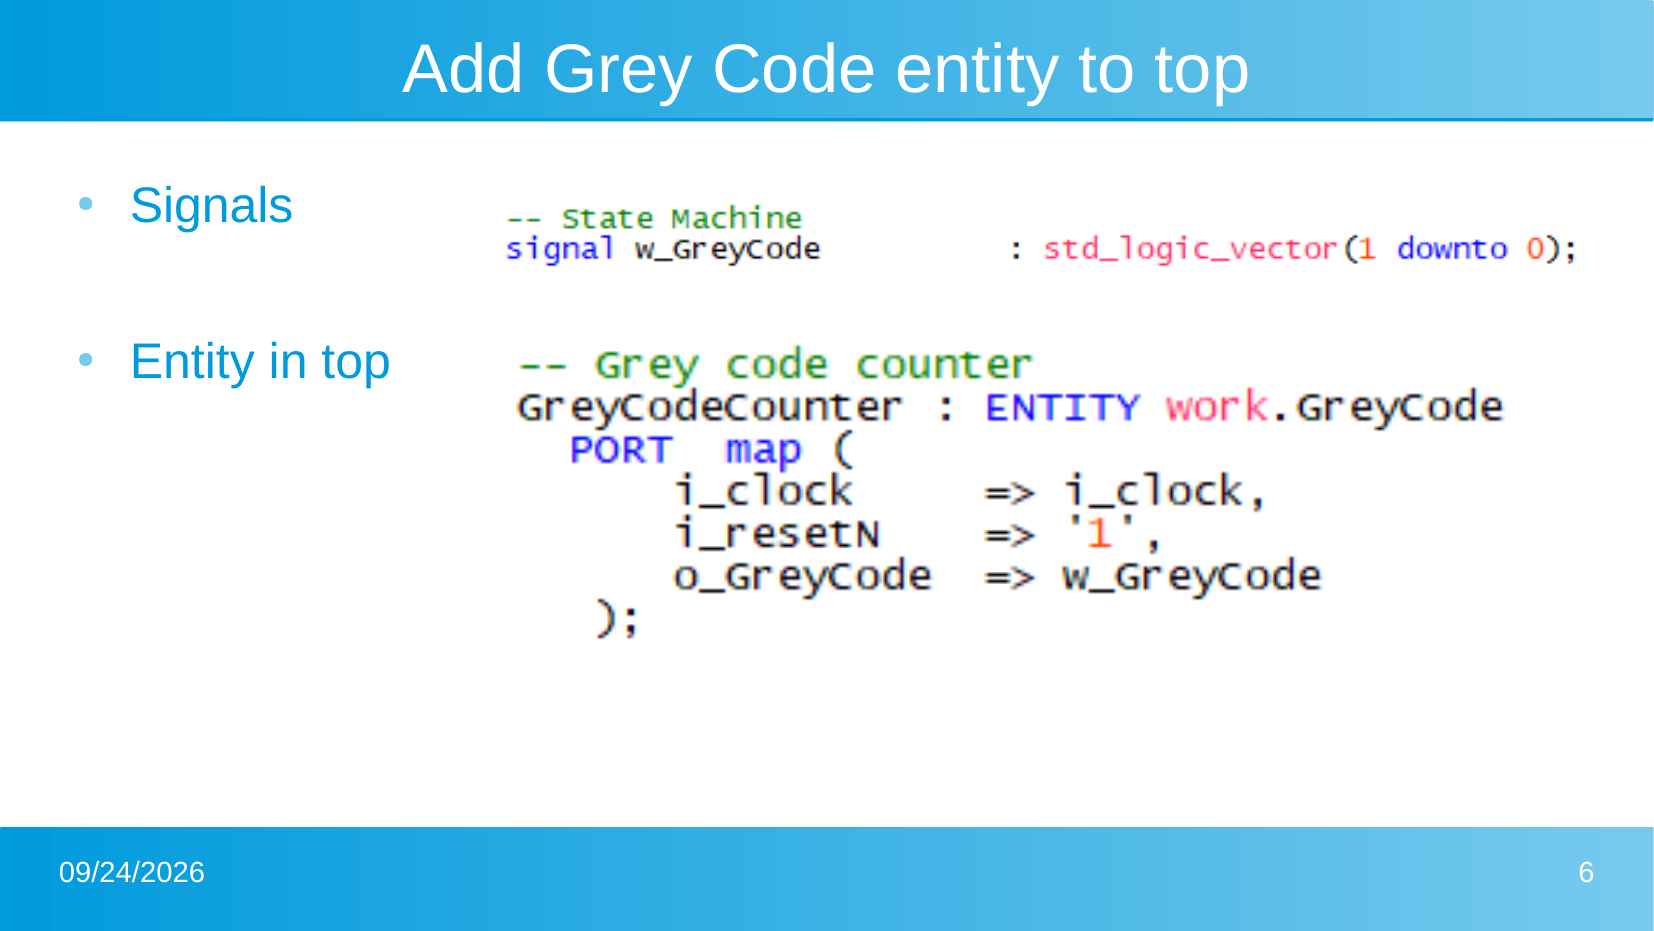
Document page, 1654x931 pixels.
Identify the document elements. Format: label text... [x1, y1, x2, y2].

title Add Grey Code entity to top [59, 29, 1595, 108]
list Signals Entity in top [59, 177, 488, 768]
picture [489, 337, 1538, 676]
picture [490, 187, 1613, 292]
